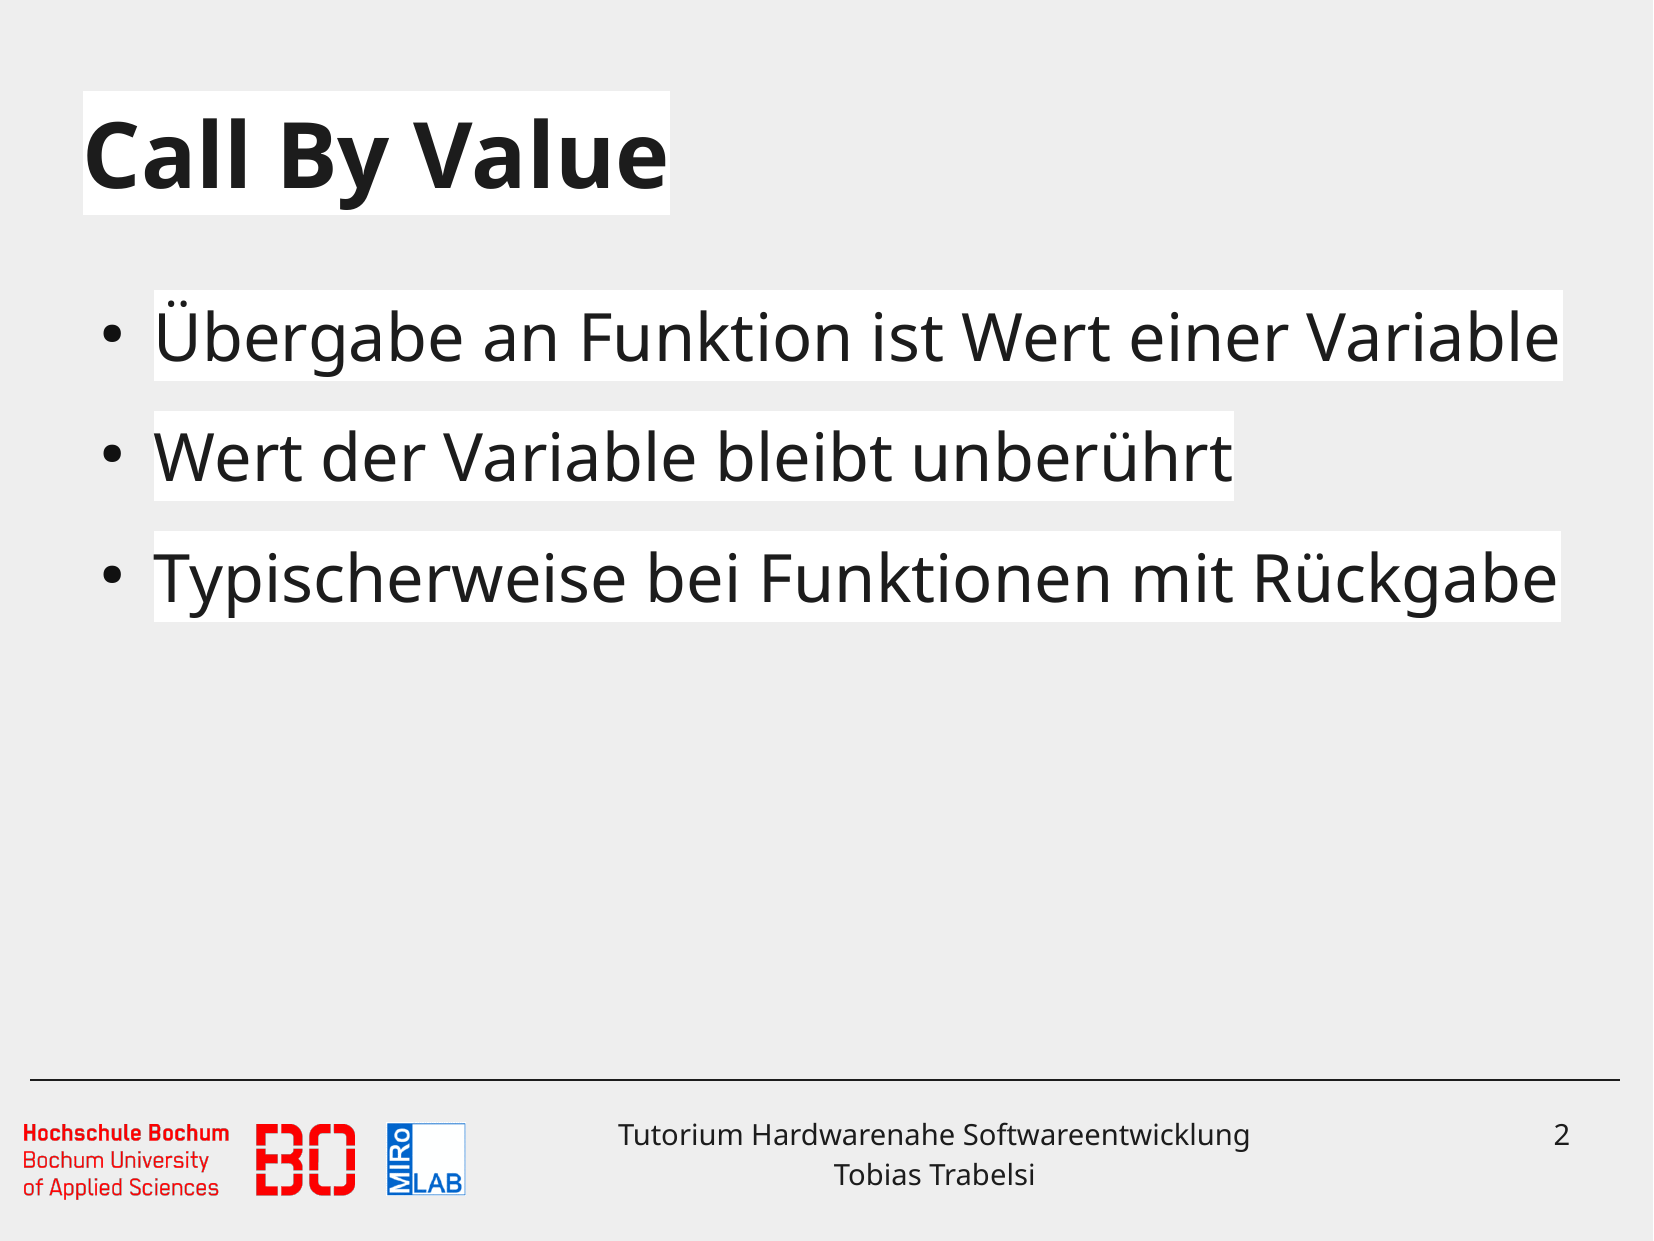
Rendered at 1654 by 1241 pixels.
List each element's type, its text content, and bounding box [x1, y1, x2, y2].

list Übergabe an Funktion ist Wert einer Variable Wert der Variable bleibt unberührt Typischerweise bei Funktionen mit Rückgabe [82, 290, 1571, 1010]
picture [386, 1122, 466, 1196]
title Call By Value [82, 49, 1561, 257]
picture [24, 1124, 355, 1200]
